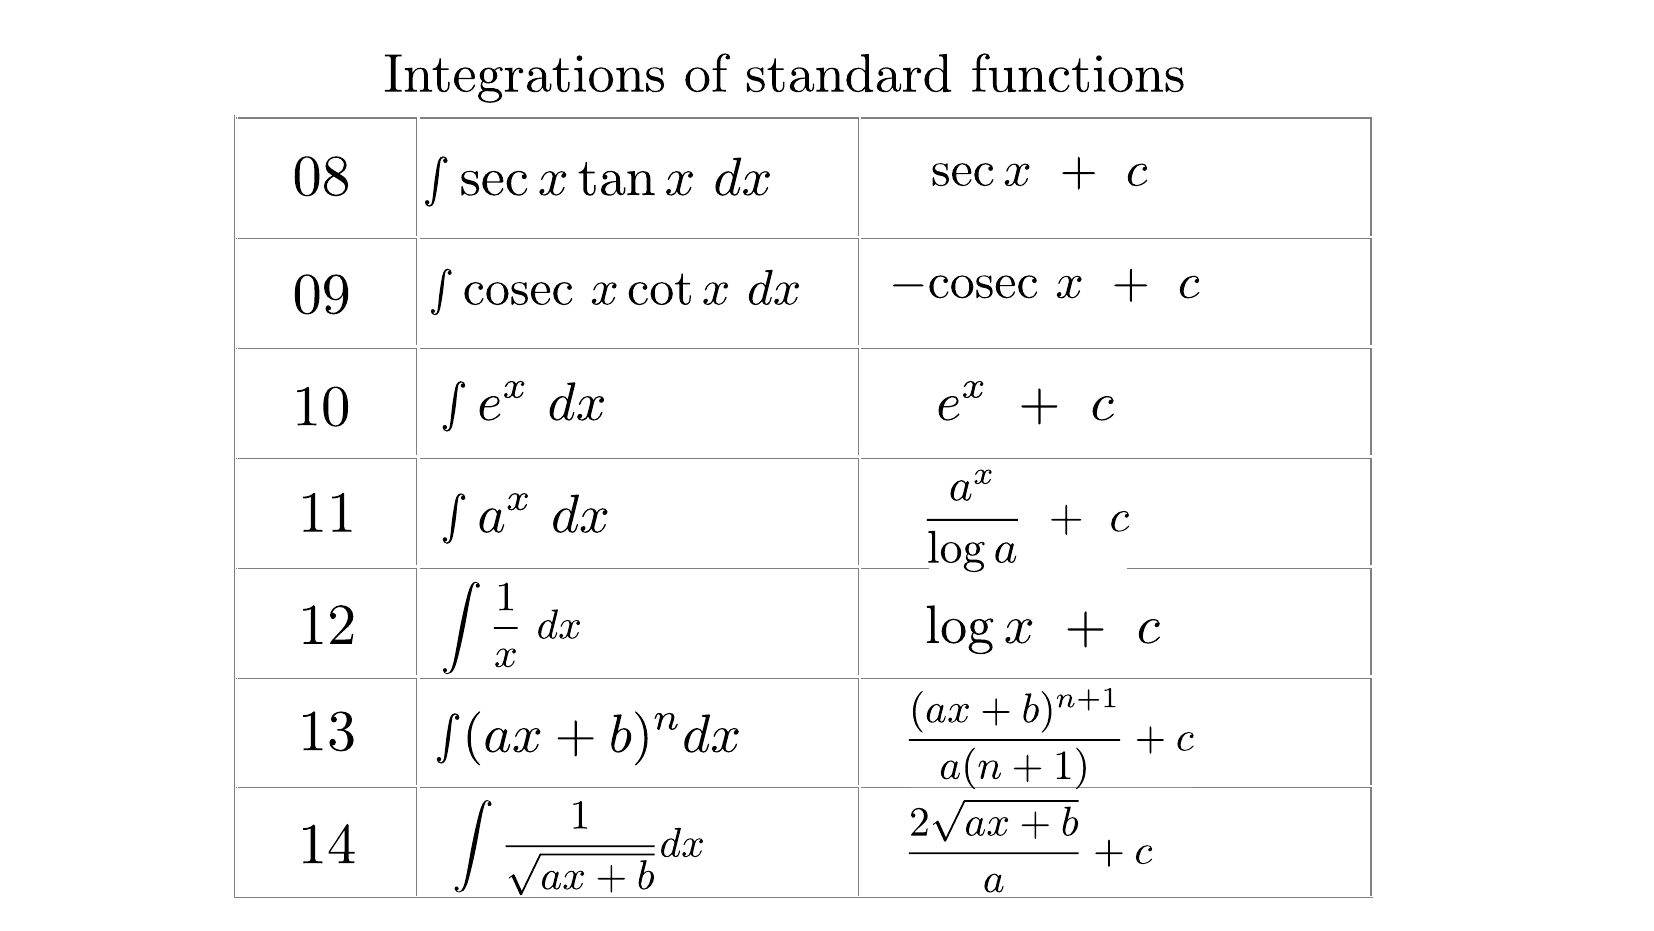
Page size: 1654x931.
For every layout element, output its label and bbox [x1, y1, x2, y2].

title [47, 37, 1607, 910]
table_header [420, 119, 858, 236]
text_box [294, 274, 349, 315]
table_cell [420, 569, 858, 675]
table_cell [238, 459, 416, 565]
table_cell [861, 459, 1370, 565]
table_cell [861, 679, 1370, 785]
text_box [442, 581, 581, 675]
text_box [430, 268, 800, 316]
text_box [384, 53, 1184, 103]
text_box [300, 823, 355, 864]
text_box [300, 711, 354, 752]
text_box [926, 469, 1130, 573]
text_box [294, 386, 349, 427]
text_box [300, 605, 354, 644]
table_cell [238, 239, 416, 345]
text_box [926, 605, 1160, 655]
table_cell [420, 679, 858, 785]
text_box [454, 800, 704, 896]
text_box [908, 687, 1194, 790]
text_box [294, 156, 349, 197]
table_cell [861, 569, 1370, 675]
table_cell [238, 679, 416, 785]
text_box [442, 380, 605, 432]
table_cell [238, 569, 416, 675]
table_cell [420, 788, 858, 895]
table_cell [861, 788, 1370, 895]
table_cell [420, 239, 858, 345]
table_cell [420, 349, 858, 455]
table_cell [420, 459, 858, 565]
text_box [938, 380, 1114, 425]
text_box [300, 492, 352, 532]
text_box [424, 156, 771, 207]
table_cell [238, 349, 416, 455]
text_box [932, 156, 1148, 190]
text_box [442, 493, 608, 544]
table_header [861, 119, 1370, 236]
text_box [891, 268, 1200, 303]
text_box [908, 800, 1153, 893]
table_header [238, 119, 416, 236]
table_cell [238, 788, 416, 895]
text_box [436, 711, 739, 766]
table_cell [861, 239, 1370, 345]
table_cell [861, 349, 1370, 455]
